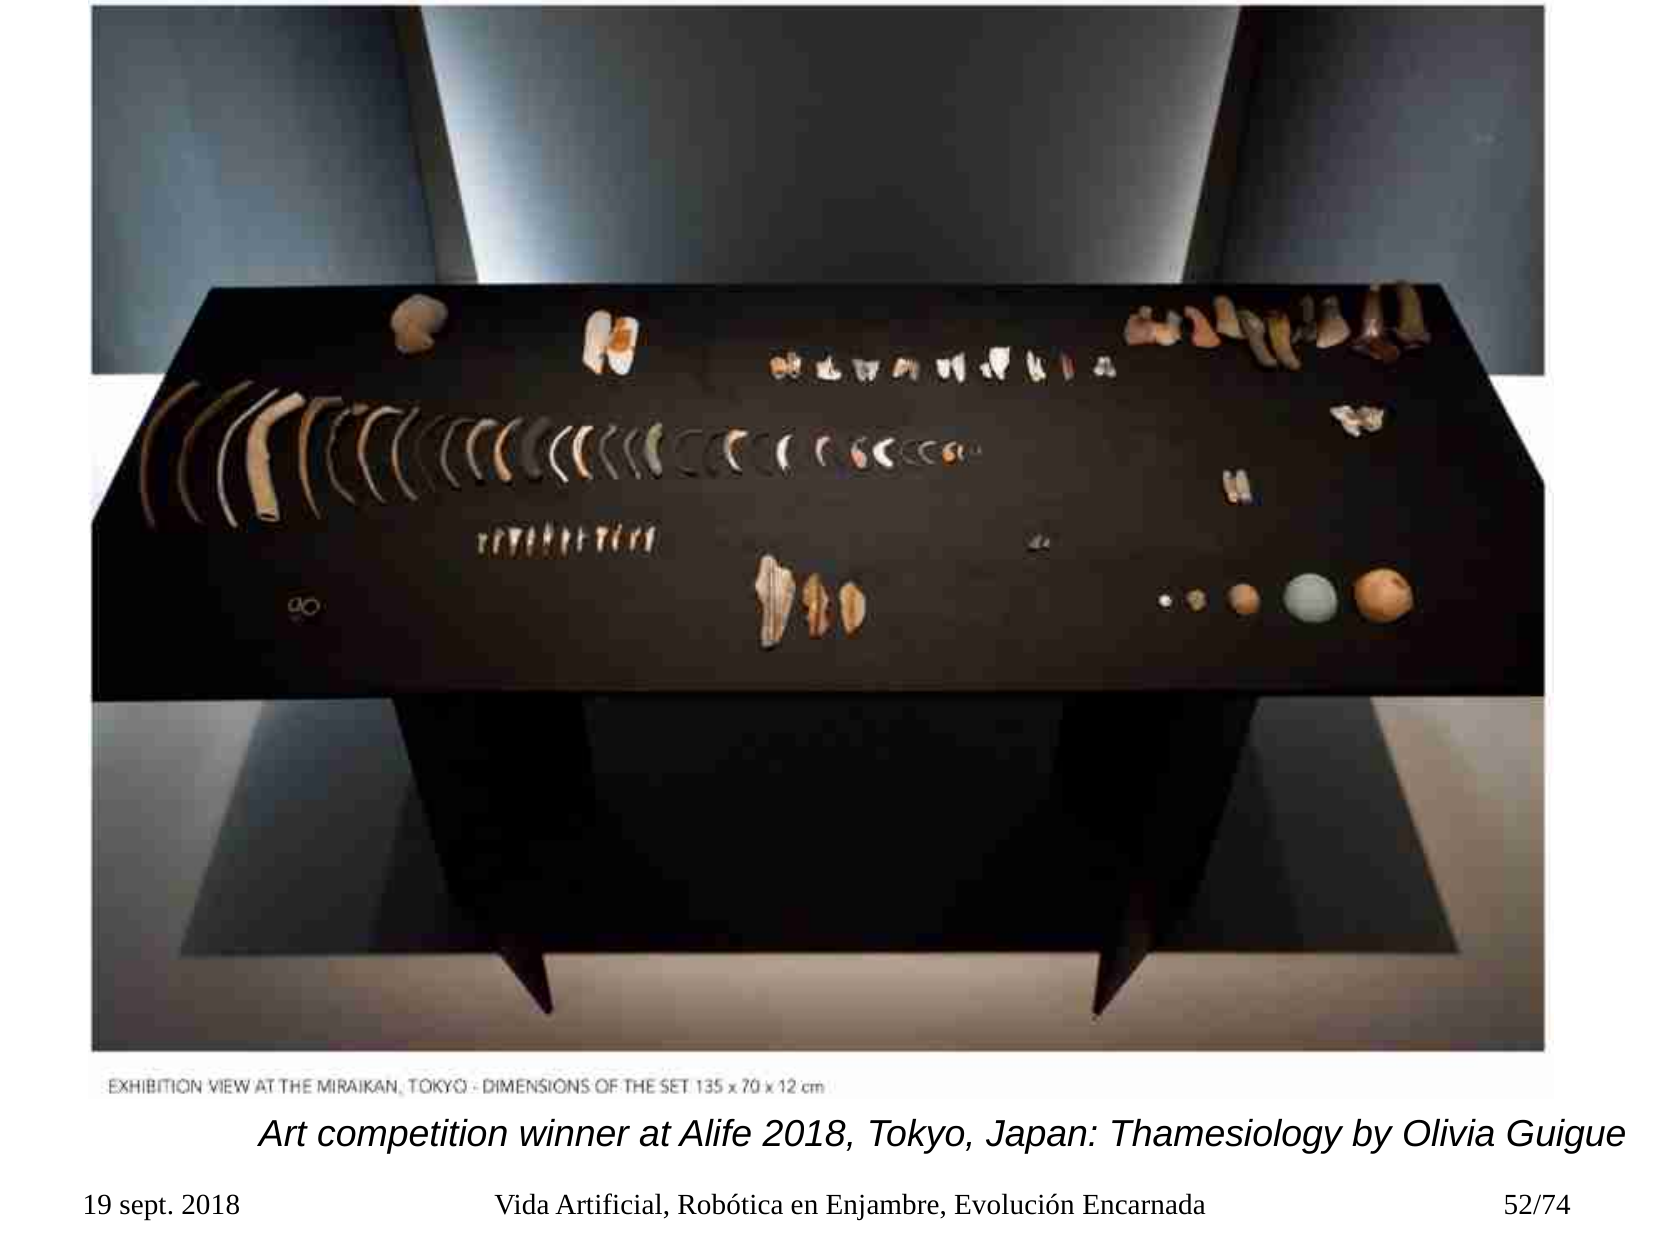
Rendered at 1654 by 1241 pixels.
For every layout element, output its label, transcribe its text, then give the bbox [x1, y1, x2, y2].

text_box Art competition winner at Alife 2018, Tokyo, Japan: Thamesiology by Olivia Guigue [177, 1105, 1642, 1163]
picture [88, 0, 1554, 1099]
